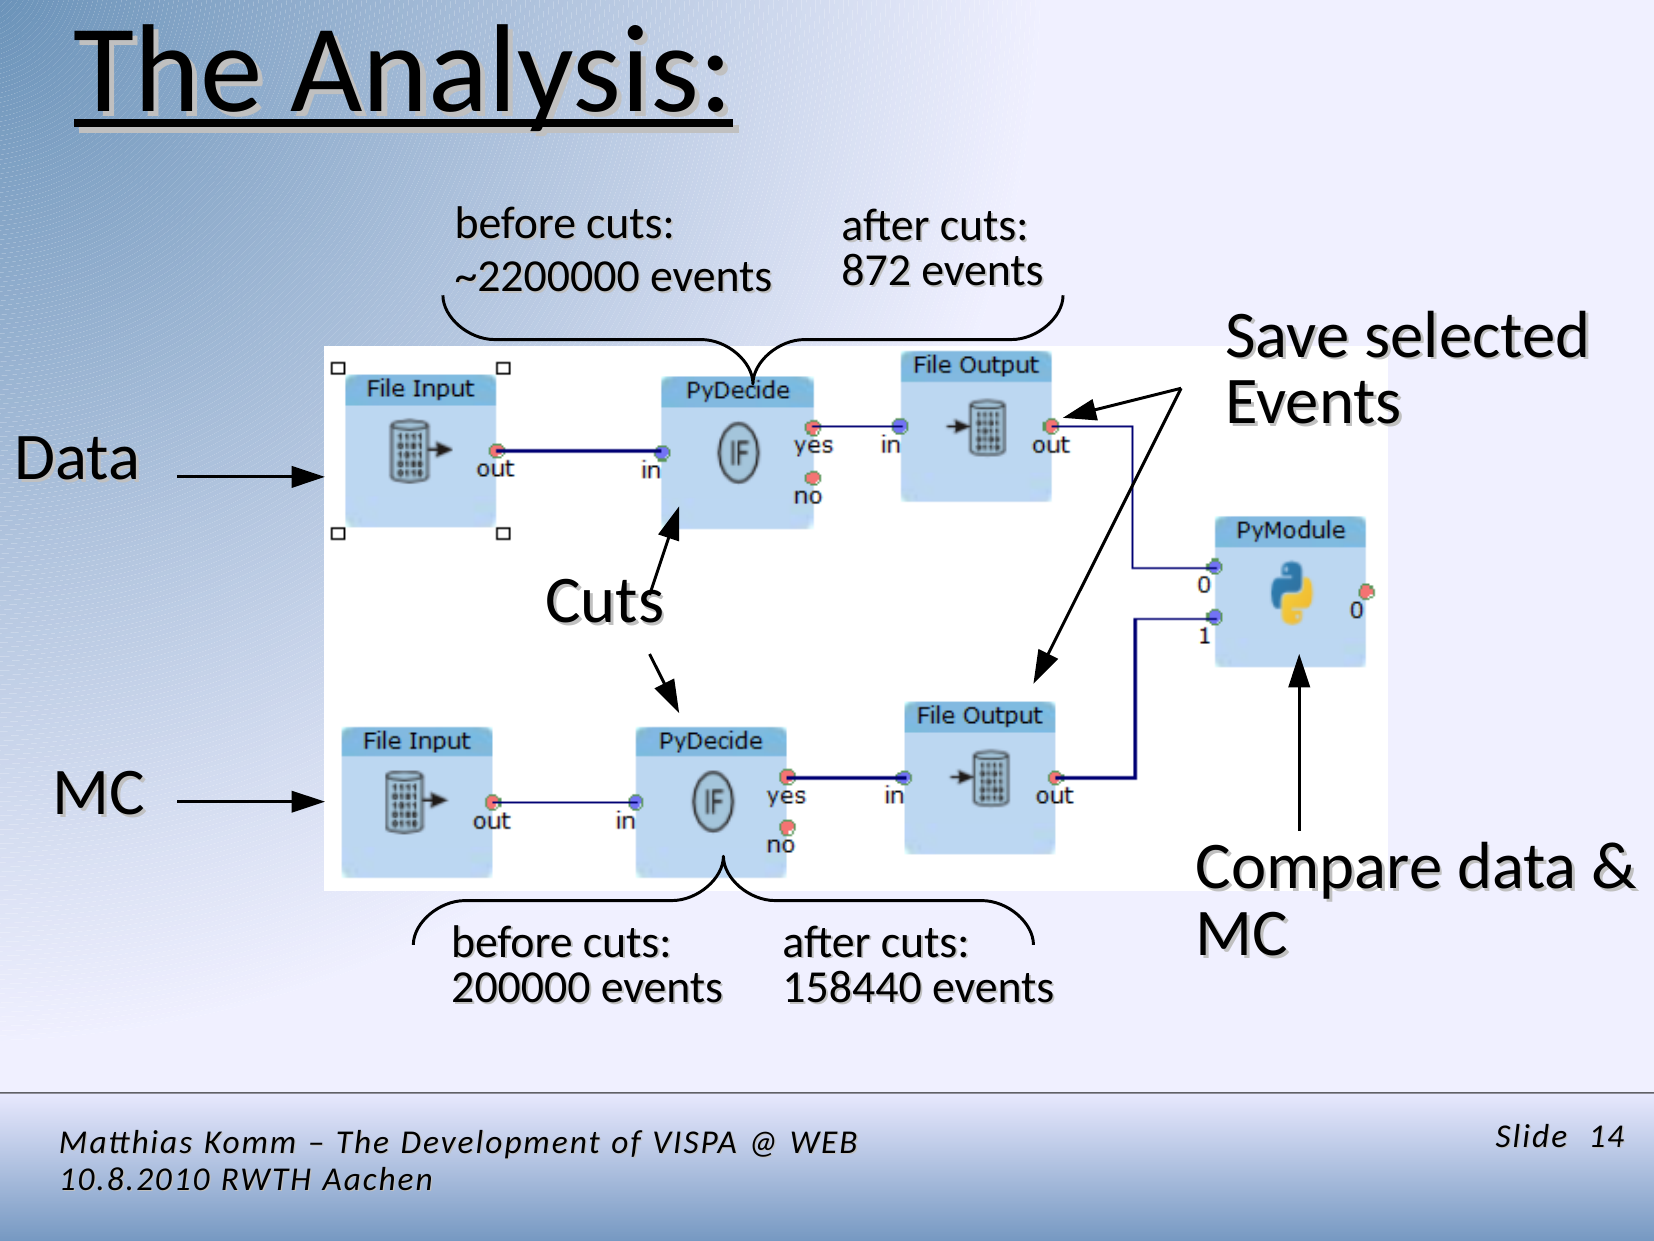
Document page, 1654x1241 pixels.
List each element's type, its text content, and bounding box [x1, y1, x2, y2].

picture [731, 346, 775, 371]
text_box Save selected Events [1210, 299, 1606, 478]
text_box Compare data & MC [1181, 831, 1654, 1010]
text_box before cuts: ~2200000 events [439, 190, 788, 325]
text_box after cuts: 158440 events [767, 915, 1070, 1042]
text_box MC [38, 757, 161, 910]
picture [706, 868, 741, 891]
text_box after cuts: 872 events [826, 198, 1059, 325]
text_box Cuts [530, 565, 680, 662]
picture [324, 346, 1388, 891]
text_box The Analysis: [59, 10, 1506, 178]
text_box Data [0, 422, 375, 583]
text_box before cuts: 200000 events [436, 915, 739, 1042]
